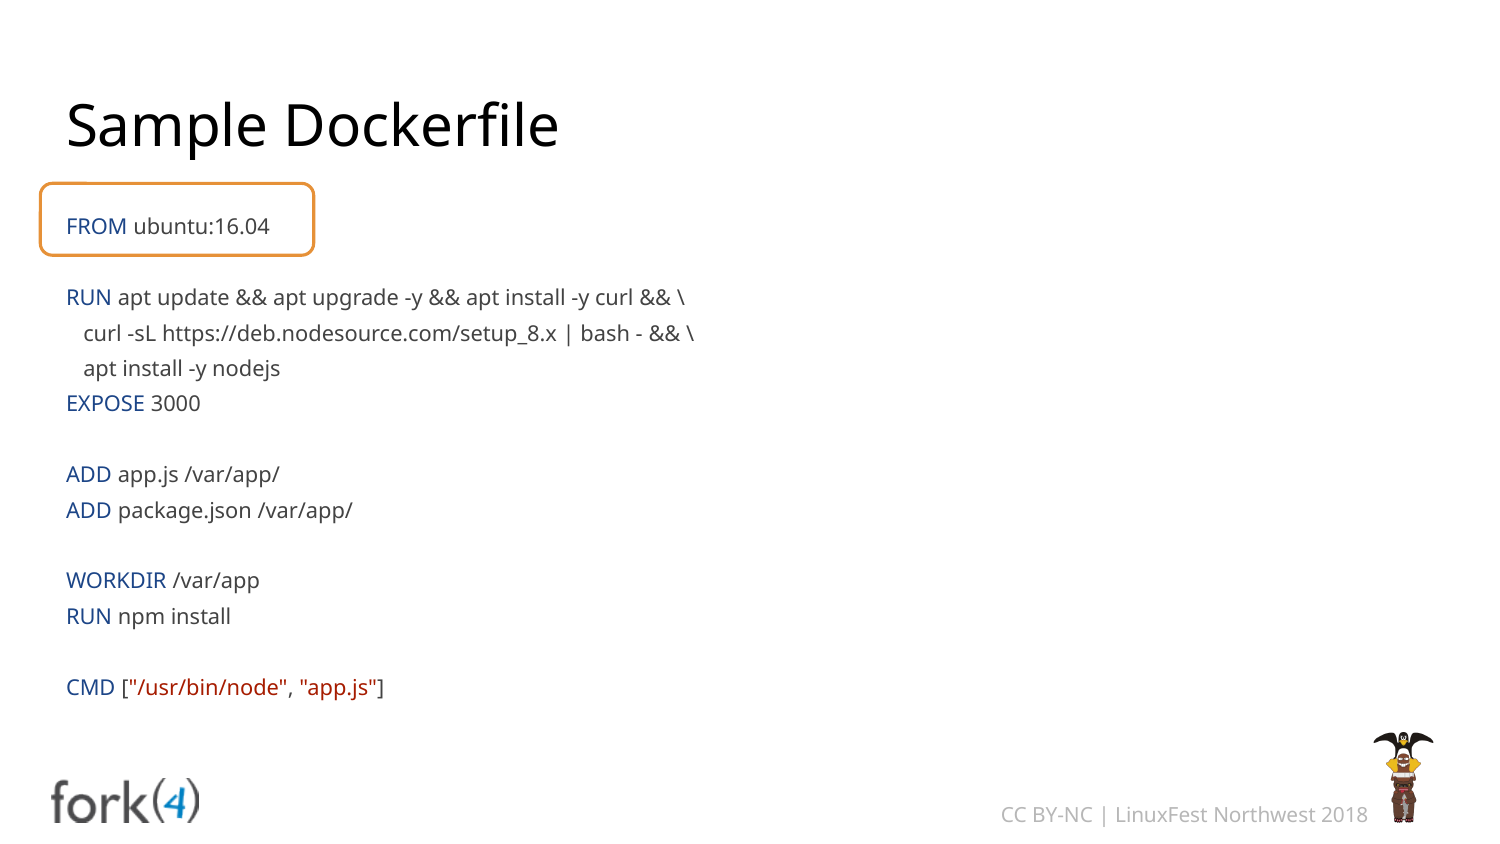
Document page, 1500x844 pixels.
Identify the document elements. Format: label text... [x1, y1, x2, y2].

picture [51, 778, 199, 823]
title Sample Dockerfile [51, 72, 1449, 167]
list FROM ubuntu:16.04 RUN apt update && apt upgrade -y && apt install -y curl && \ curl -sL https://deb.nodesource.com/setup_8.x | bash - && \ apt install -y nodejs EXPOSE 3000 ADD app.js /var/app/ ADD package.json /var/app/ WORKDIR /var/app RUN npm install CMD ["/usr/bin/node", "app.js"] [51, 189, 312, 253]
picture [1358, 750, 1449, 823]
list FROM ubuntu:16.04 RUN apt update && apt upgrade -y && apt install -y curl && \ curl -sL https://deb.nodesource.com/setup_8.x | bash - && \ apt install -y nodejs EXPOSE 3000 ADD app.js /var/app/ ADD package.json /var/app/ WORKDIR /var/app RUN npm install CMD ["/usr/bin/node", "app.js"] [51, 189, 1449, 750]
